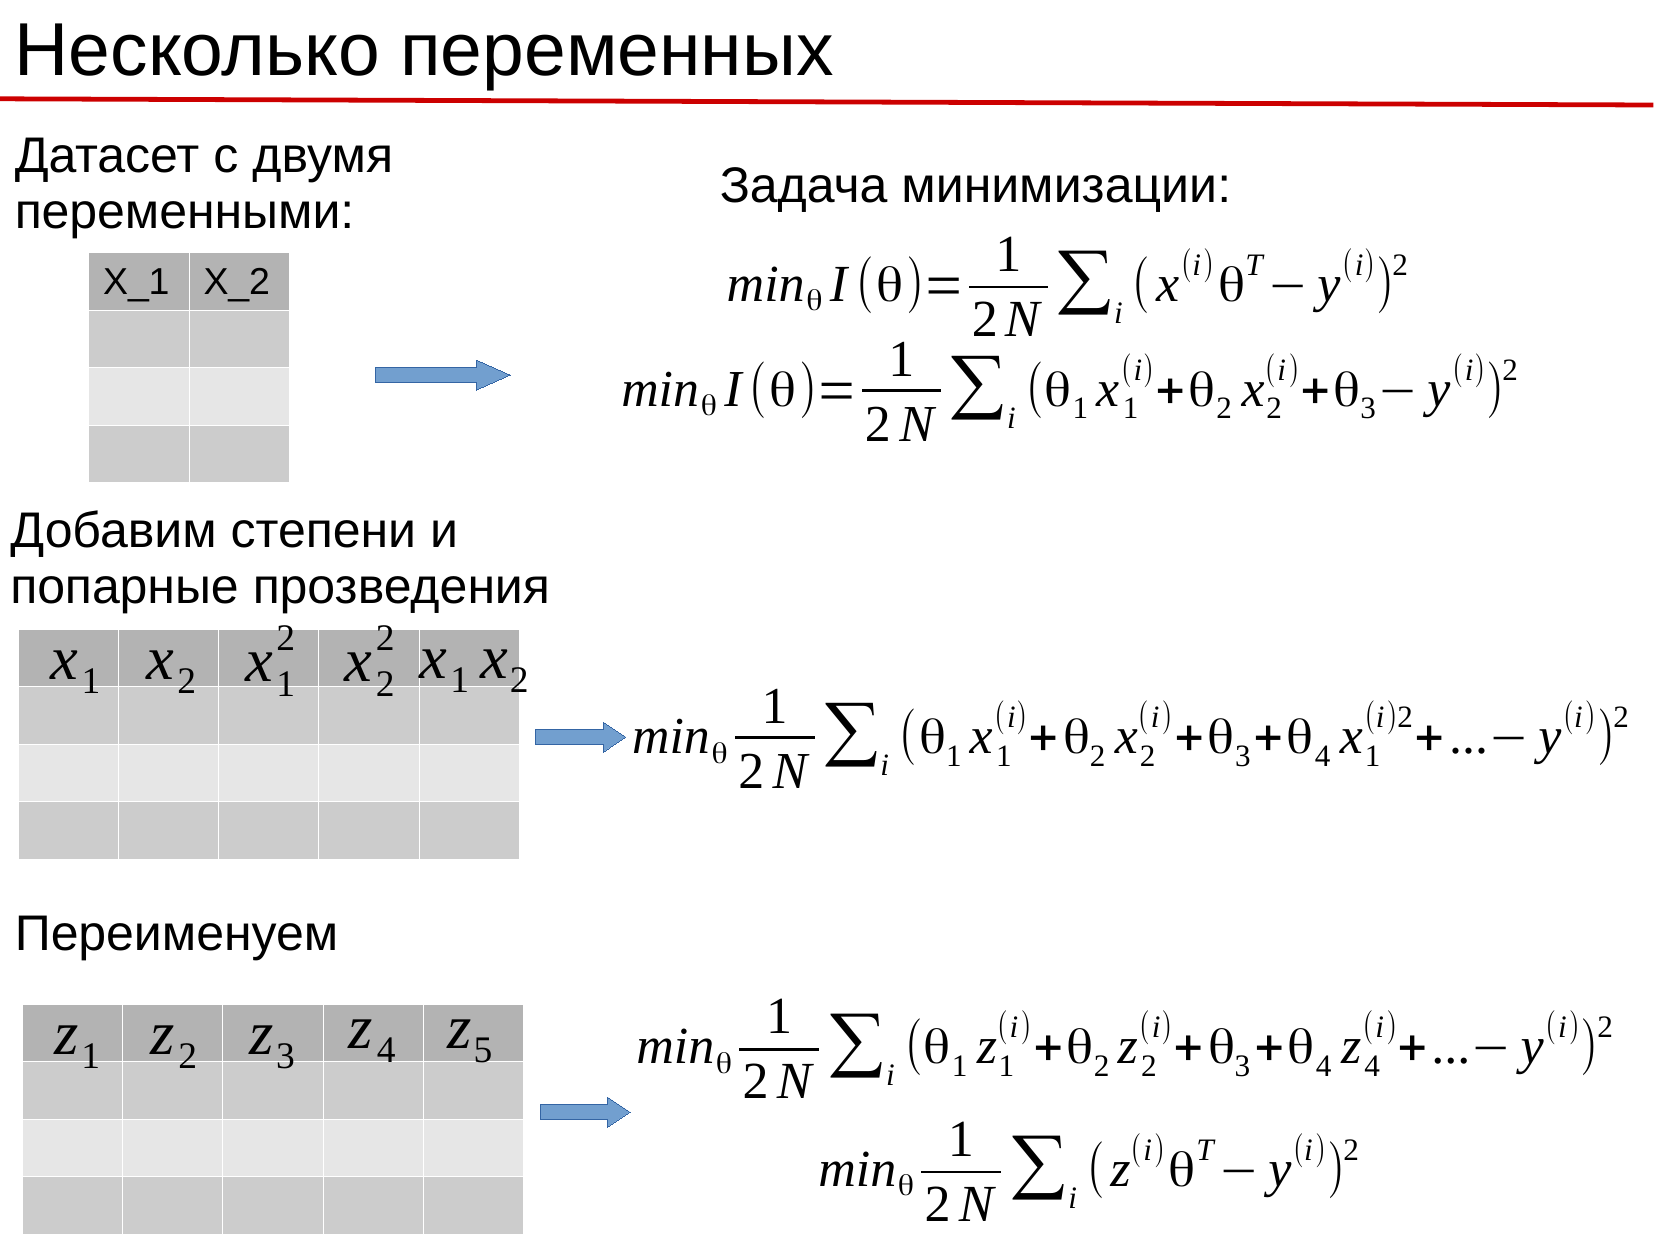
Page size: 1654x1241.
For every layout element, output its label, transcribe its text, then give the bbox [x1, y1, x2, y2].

table_header [19, 630, 41, 686]
table_cell [19, 802, 118, 859]
table_cell [324, 1062, 423, 1119]
table_header [123, 1005, 140, 1061]
table_header [223, 1005, 240, 1061]
table_cell [19, 745, 118, 801]
table_cell [89, 311, 189, 367]
table_cell [23, 1120, 122, 1176]
chart [45, 998, 107, 1077]
table_cell [424, 1177, 523, 1234]
chart [335, 617, 401, 705]
table_cell [123, 1062, 222, 1119]
chart [140, 998, 203, 1077]
text_box [535, 722, 626, 753]
table_cell [219, 687, 318, 744]
chart [136, 623, 203, 702]
table_cell [89, 426, 189, 482]
table_cell [219, 745, 318, 801]
table_cell [420, 802, 519, 859]
text_box Задача минимизации: [705, 150, 1486, 221]
table_header [500, 1005, 523, 1061]
chart [437, 991, 500, 1071]
table_cell [19, 687, 118, 744]
table_cell [420, 702, 519, 744]
table_header [424, 1005, 437, 1061]
text_box Добавим степени и попарные прозведения [0, 495, 581, 678]
table_header [302, 1005, 323, 1061]
chart [615, 225, 1525, 453]
table_header [319, 630, 335, 686]
text_box [375, 360, 511, 391]
table_cell [319, 687, 419, 744]
chart [625, 677, 1636, 800]
chart [339, 992, 404, 1071]
table_cell [319, 745, 419, 801]
text_box [540, 1097, 631, 1128]
table_header [119, 630, 136, 686]
chart [409, 622, 536, 702]
table_header [107, 630, 118, 686]
table_cell [223, 1062, 323, 1119]
table_cell [324, 1177, 423, 1234]
table_header [219, 630, 235, 686]
chart [41, 623, 107, 702]
chart [630, 987, 1619, 1233]
chart [240, 998, 302, 1077]
table_cell [223, 1120, 323, 1176]
table_cell [219, 802, 318, 859]
table_header [107, 1005, 122, 1061]
text_box Переименуем [0, 897, 586, 1081]
table_header [401, 630, 409, 686]
table_cell [123, 1177, 222, 1234]
table_cell [420, 745, 519, 801]
table_cell [424, 1062, 523, 1119]
table_header X_1 [89, 253, 189, 310]
table_header [203, 630, 218, 686]
table_cell [319, 802, 419, 859]
table_cell [89, 368, 189, 425]
table_header [404, 1005, 423, 1061]
text_box Несколько переменных [0, 0, 1306, 99]
table_cell [424, 1120, 523, 1176]
table_header [23, 1005, 45, 1061]
table_header [324, 1005, 339, 1061]
table_cell [324, 1120, 423, 1176]
table_cell [119, 687, 218, 744]
table_header [302, 630, 318, 686]
table_cell [23, 1177, 122, 1234]
table_cell [190, 311, 289, 367]
table_cell [123, 1120, 222, 1176]
chart [235, 617, 302, 705]
table_cell [119, 745, 218, 801]
table_cell [23, 1062, 122, 1119]
table_cell [190, 368, 289, 425]
table_header [203, 1005, 222, 1061]
table_header X_2 [190, 253, 289, 310]
table_cell [190, 426, 289, 482]
table_cell [223, 1177, 323, 1234]
text_box Датасет с двумя переменными: [0, 120, 541, 247]
table_cell [119, 802, 218, 859]
